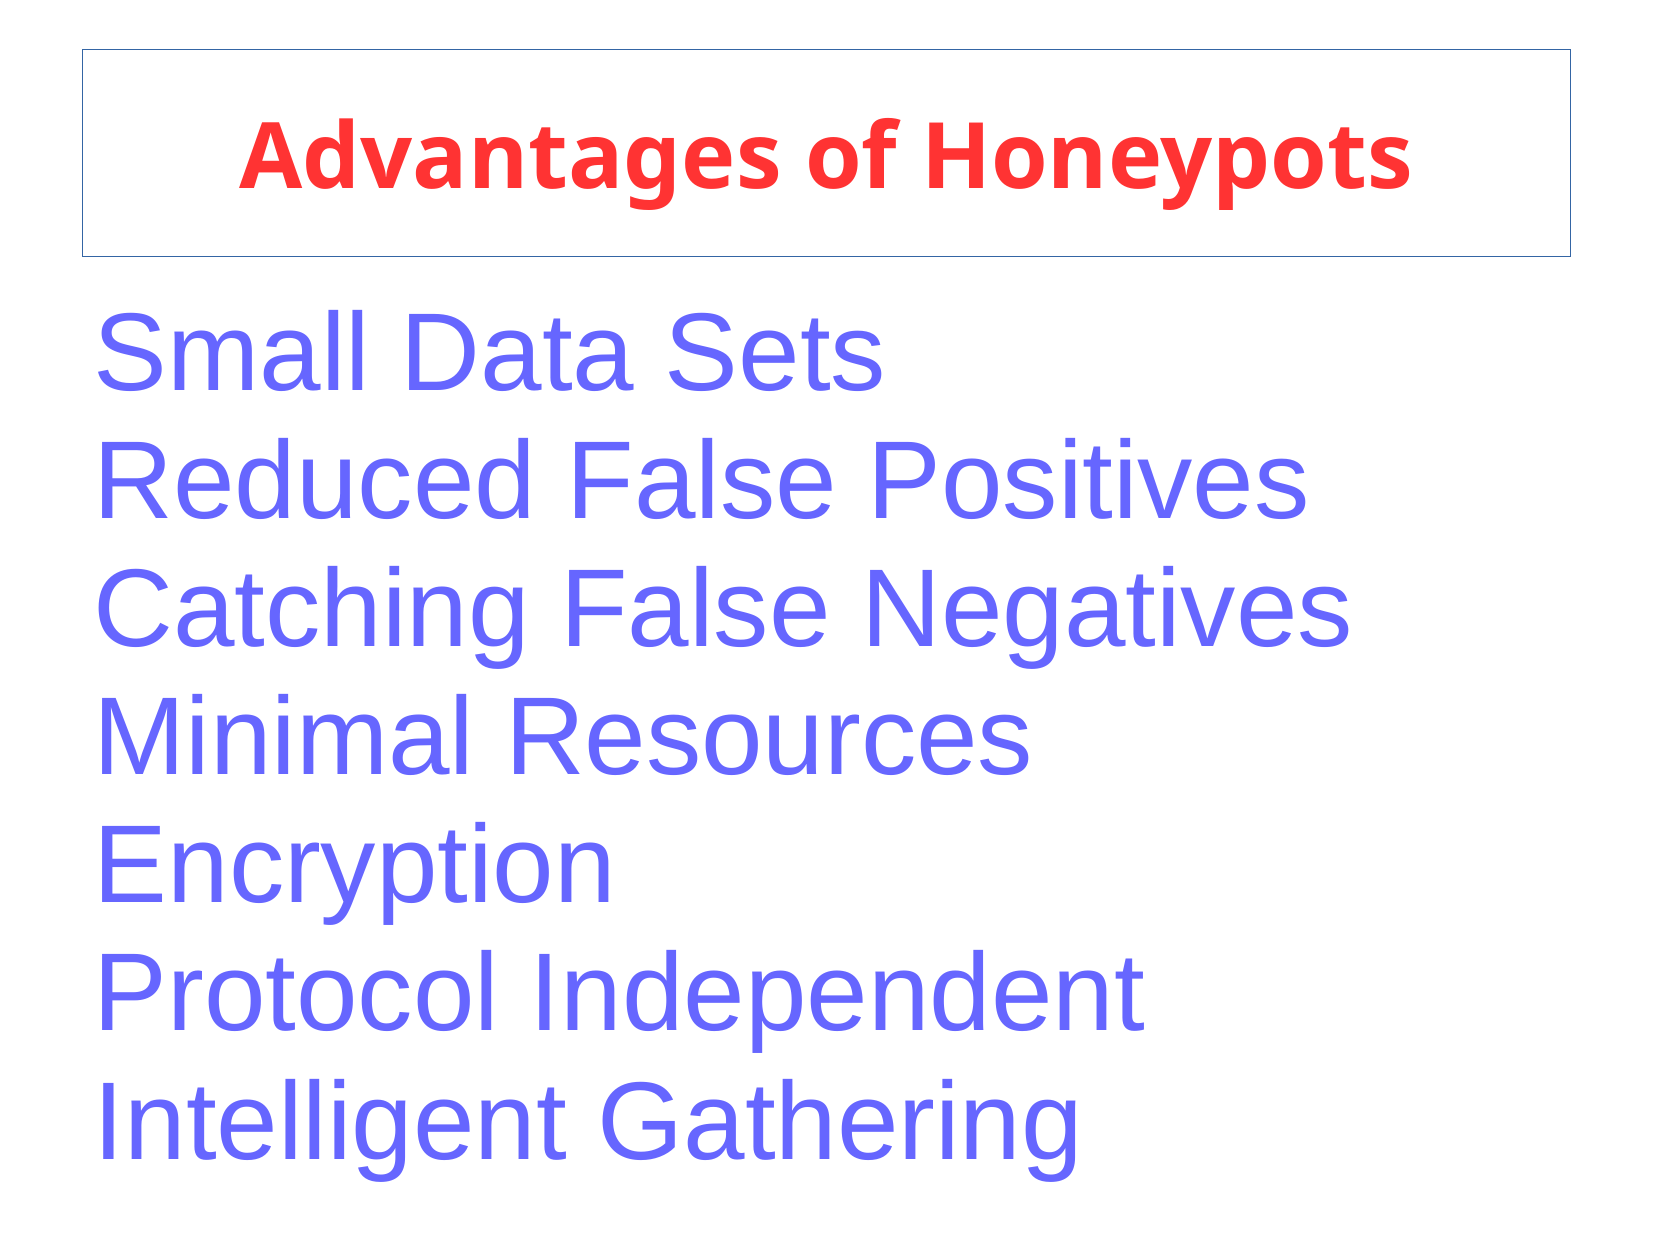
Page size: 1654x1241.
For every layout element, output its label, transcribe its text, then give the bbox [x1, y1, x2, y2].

list Small Data Sets Reduced False Positives Catching False Negatives Minimal Resources Encryption Protocol Independent Intelligent Gathering [82, 290, 1571, 1216]
title Advantages of Honeypots [82, 49, 1571, 257]
